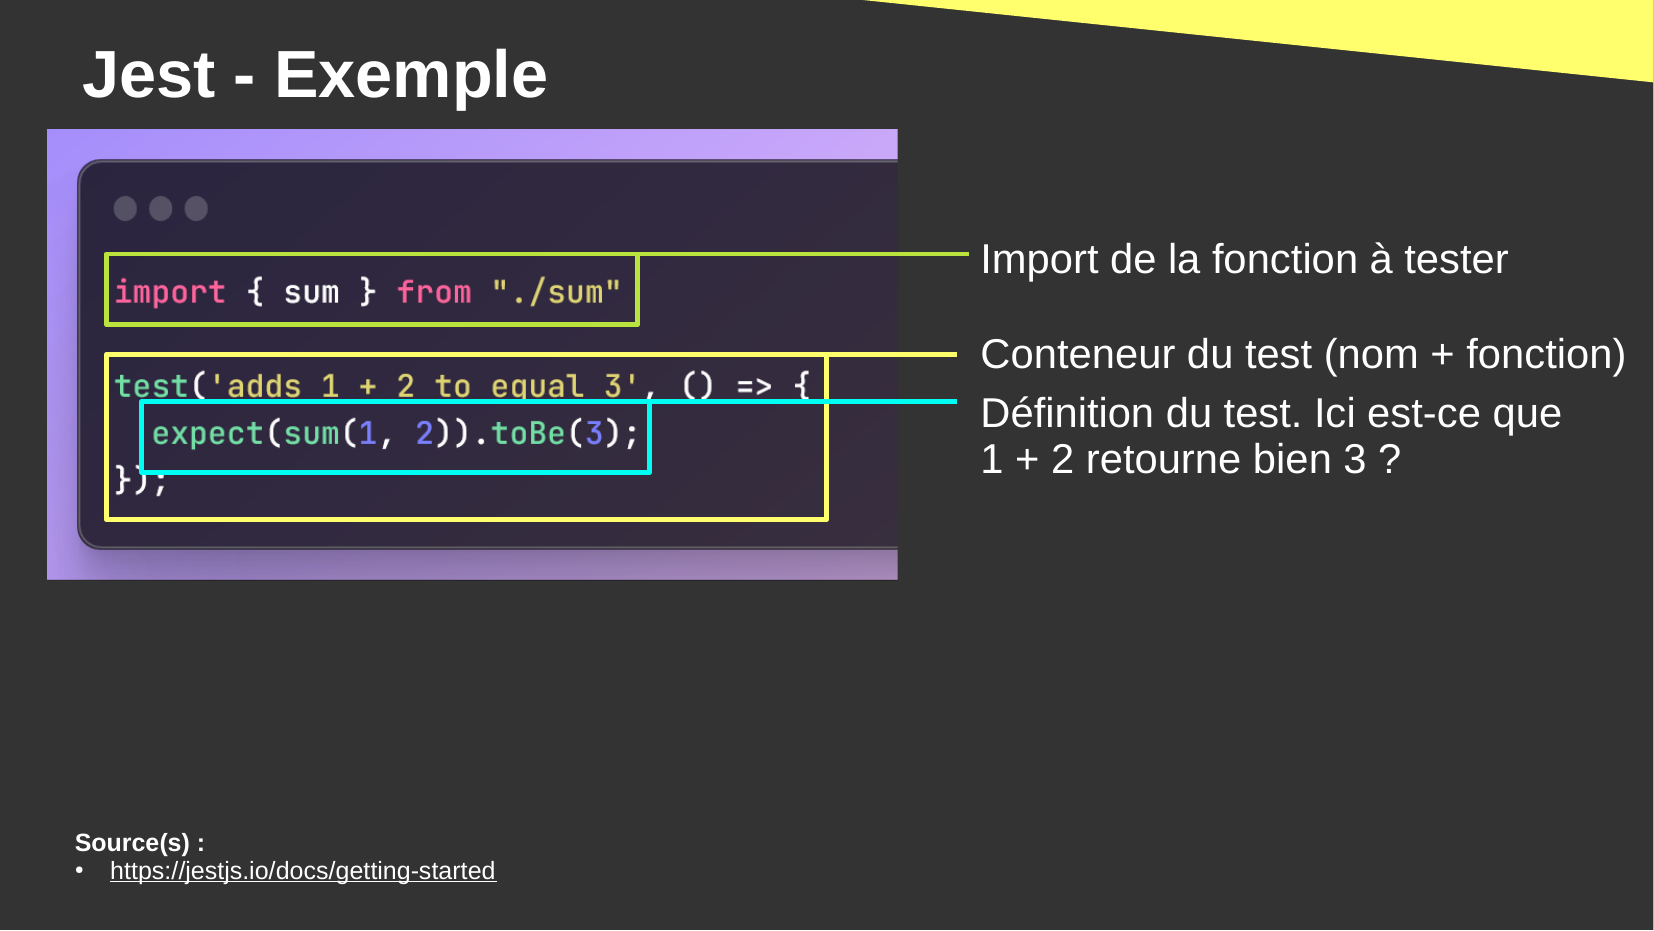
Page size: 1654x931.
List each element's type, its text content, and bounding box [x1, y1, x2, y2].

list Import de la fonction à tester [980, 236, 1571, 296]
text_box [862, 0, 1654, 83]
text_box Source(s) : https://jestjs.io/docs/getting-started [60, 821, 1546, 906]
list Définition du test. Ici est-ce que 1 + 2 retourne bien 3 ? [980, 389, 1571, 449]
list Conteneur du test (nom + fonction) [980, 330, 1630, 390]
picture [109, 256, 635, 322]
picture [829, 357, 898, 399]
picture [47, 129, 898, 581]
picture [109, 357, 824, 517]
picture [144, 404, 647, 470]
title Jest - Exemple [82, 37, 799, 114]
